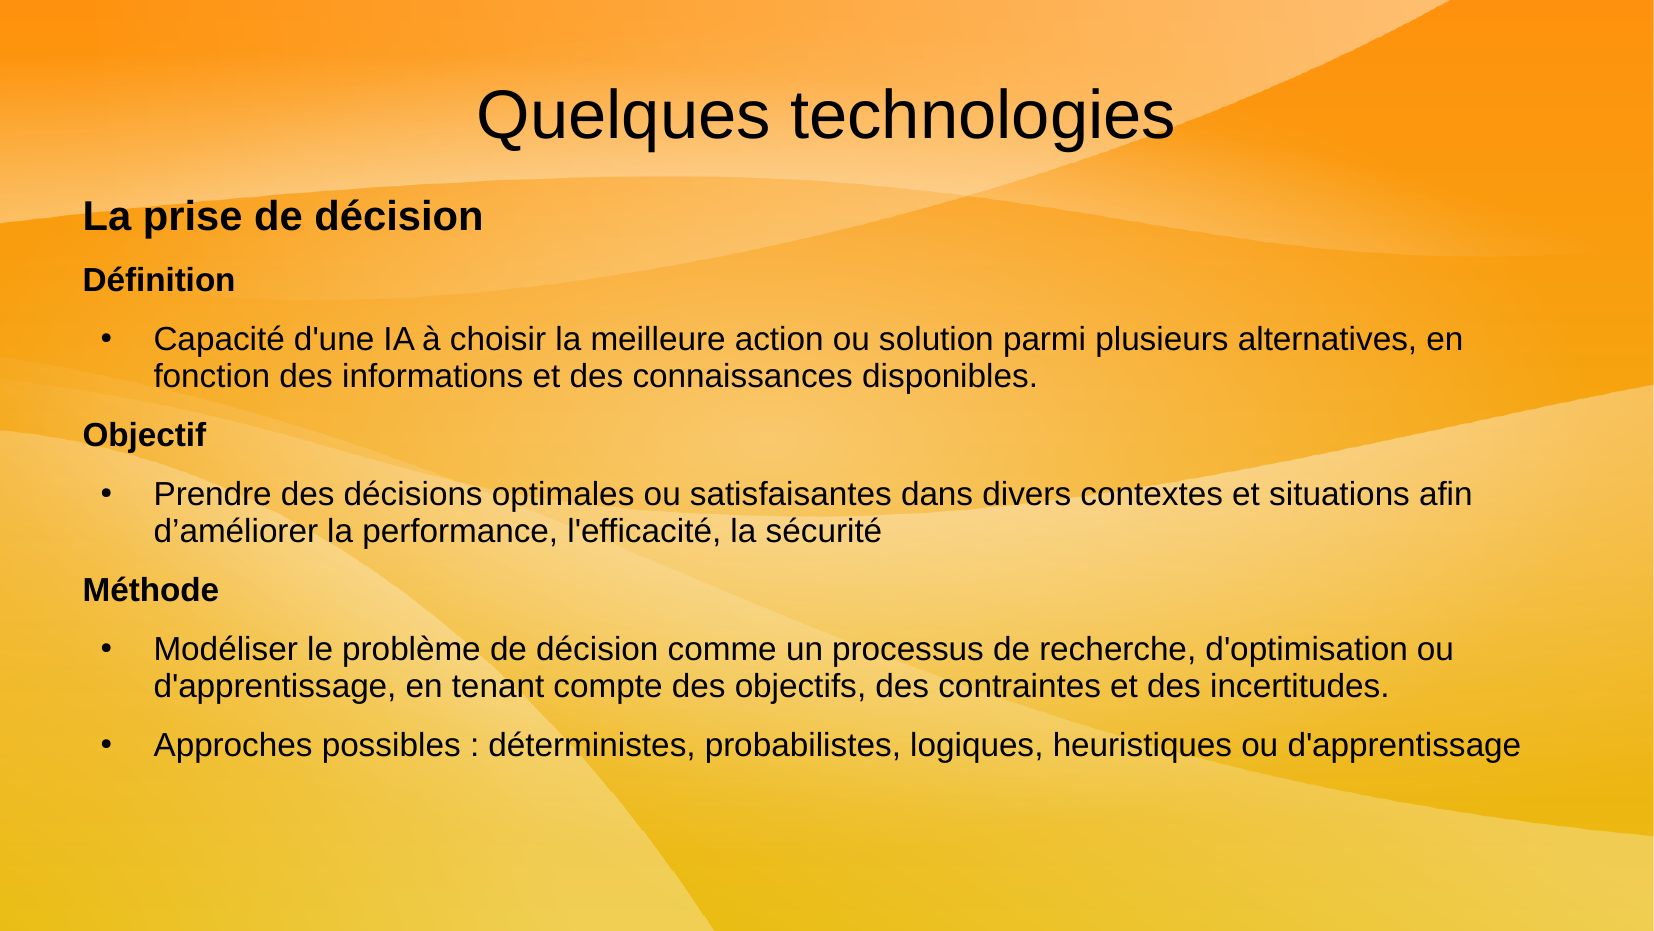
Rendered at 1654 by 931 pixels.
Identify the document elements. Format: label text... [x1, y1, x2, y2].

picture [0, 0, 1654, 931]
list La prise de décision Définition Capacité d'une IA à choisir la meilleure action ou solution parmi plusieurs alternatives, en fonction des informations et des connaissances disponibles. Objectif Prendre des décisions optimales ou satisfaisantes dans divers contextes et situations afin d’améliorer la performance, l'efficacité, la sécurité Méthode Modéliser le problème de décision comme un processus de recherche, d'optimisation ou d'apprentissage, en tenant compte des objectifs, des contraintes et des incertitudes. Approches possibles : déterministes, probabilistes, logiques, heuristiques ou d'apprentissage [82, 192, 1571, 898]
title Quelques technologies [82, 37, 1571, 192]
